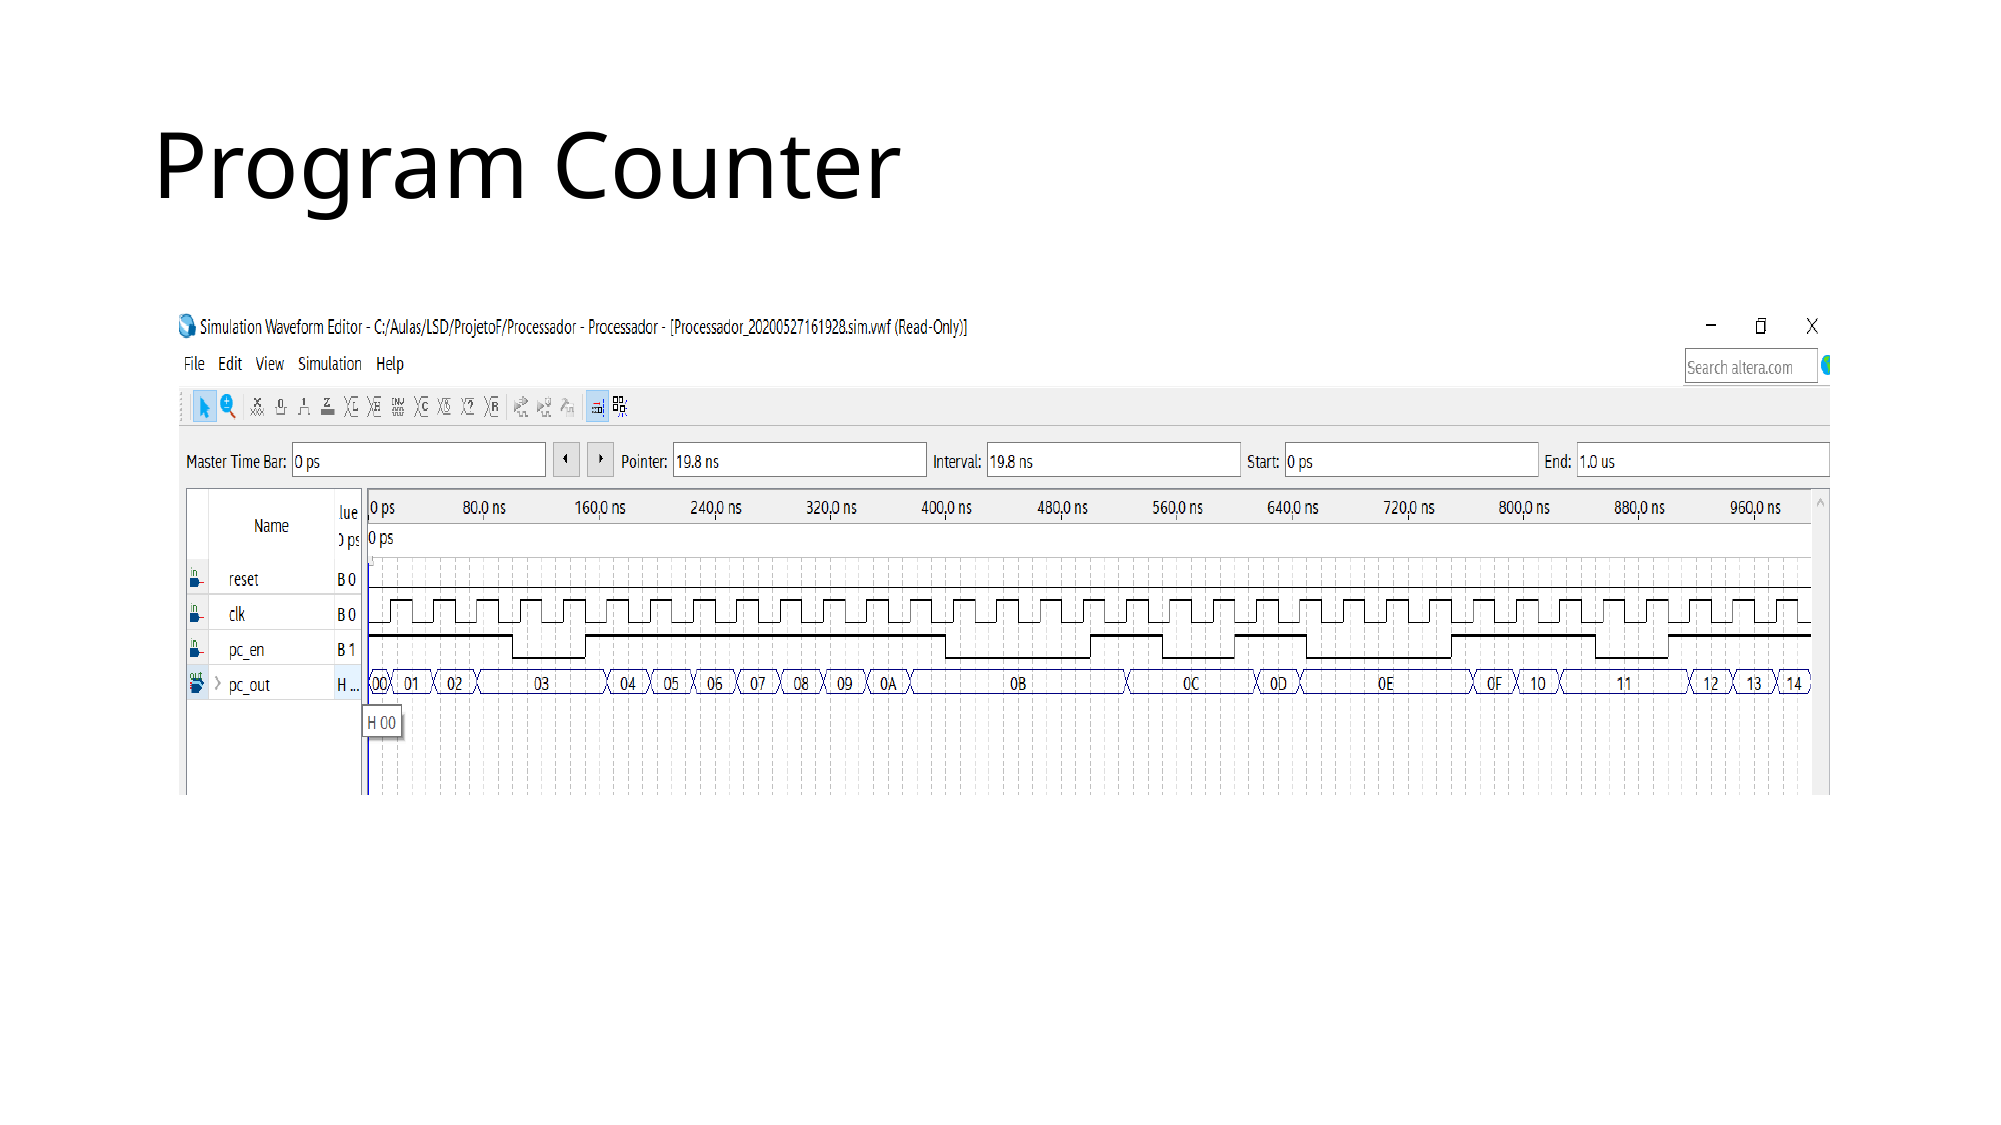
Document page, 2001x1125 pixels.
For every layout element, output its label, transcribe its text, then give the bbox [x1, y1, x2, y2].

title Program Counter [137, 59, 1863, 278]
picture [179, 308, 1830, 795]
